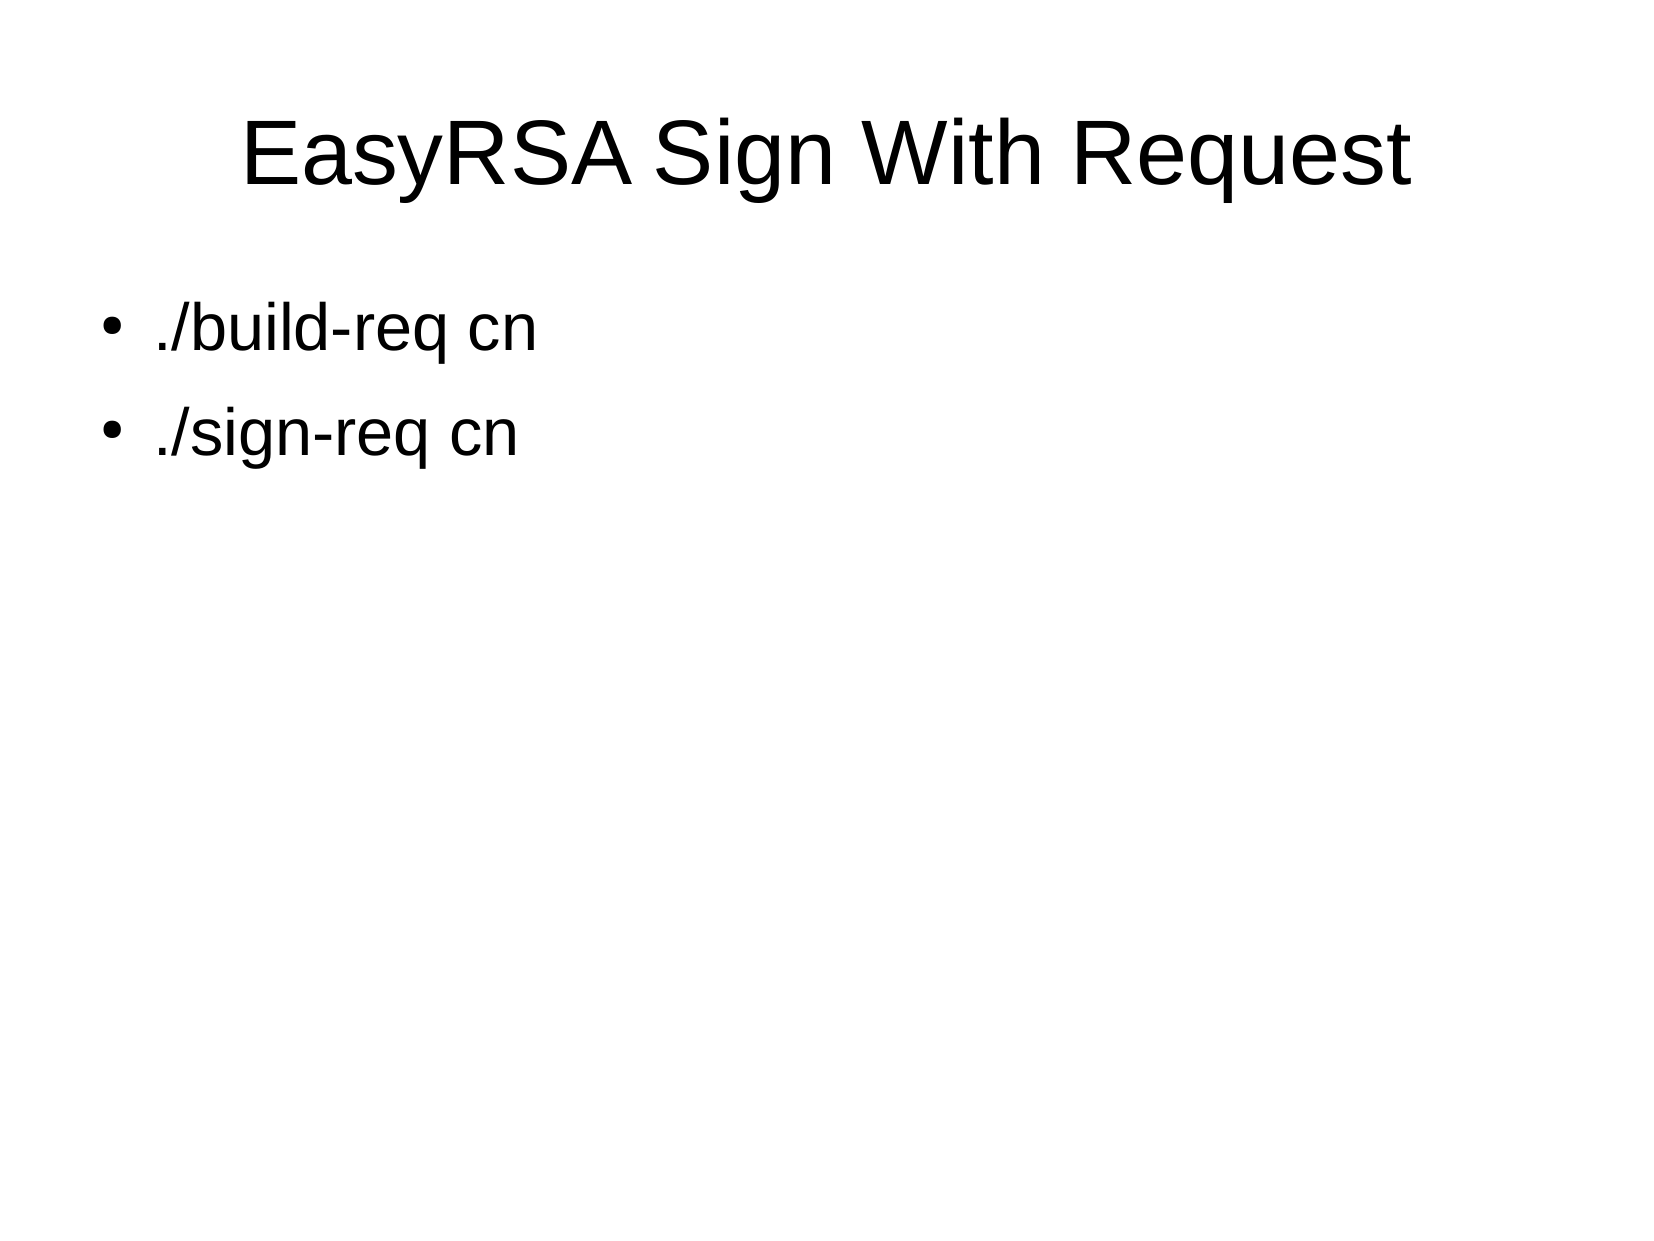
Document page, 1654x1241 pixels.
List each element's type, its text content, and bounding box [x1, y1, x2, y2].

title EasyRSA Sign With Request [82, 49, 1571, 257]
list ./build-req cn ./sign-req cn [82, 290, 1571, 1010]
